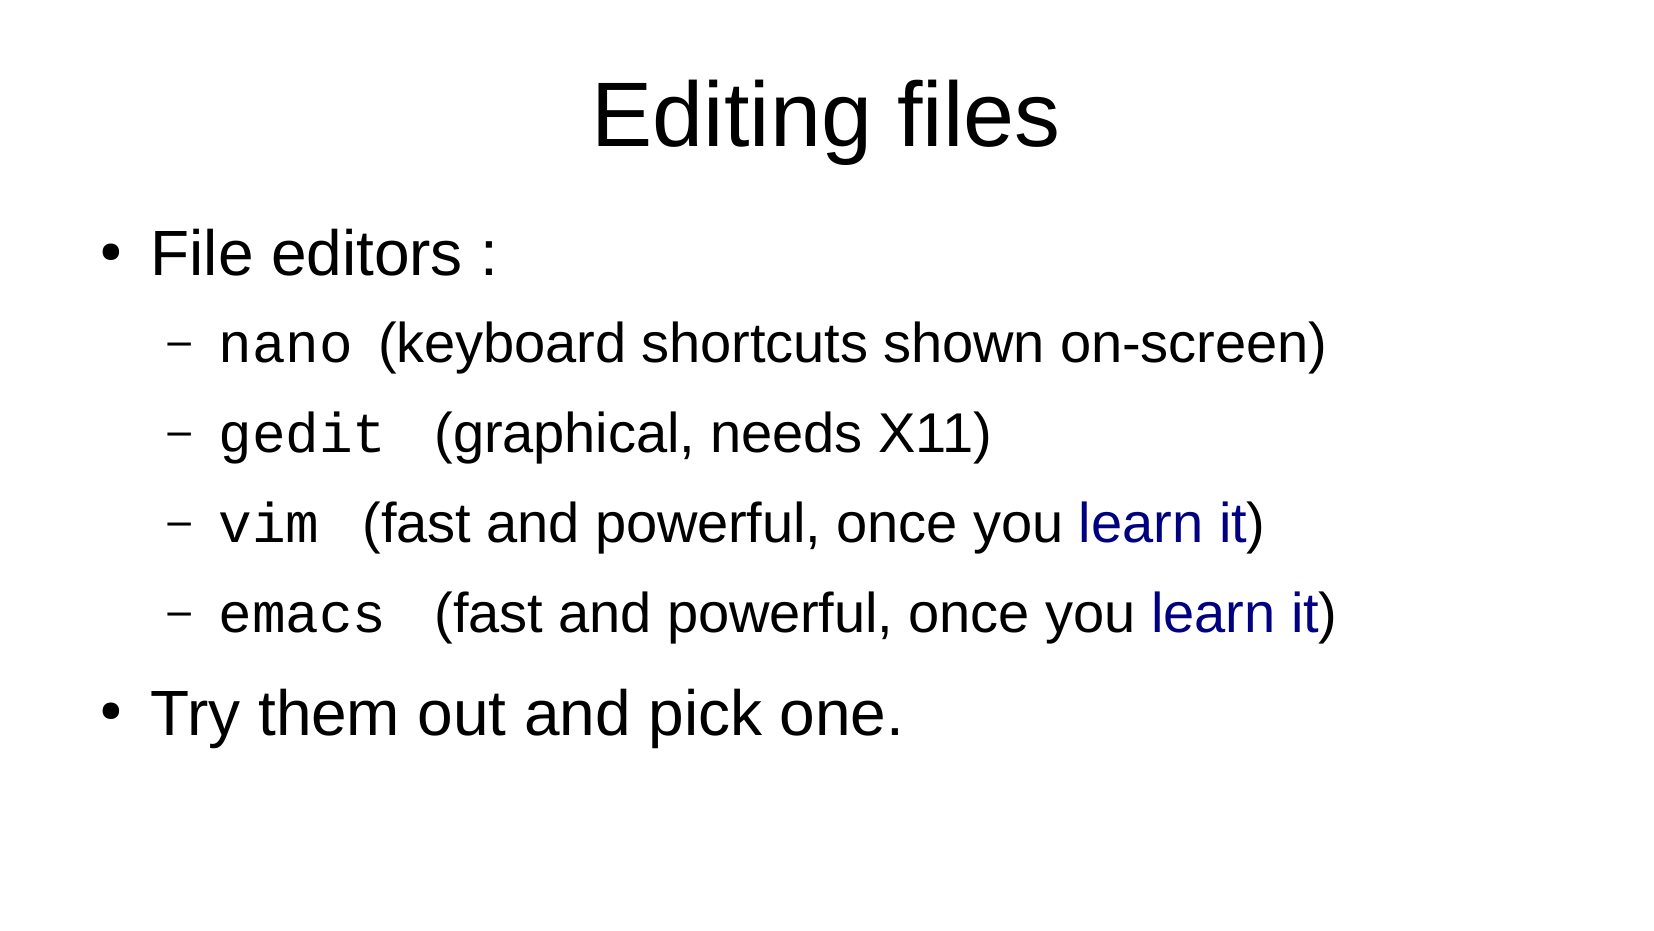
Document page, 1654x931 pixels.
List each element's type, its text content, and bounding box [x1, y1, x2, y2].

list File editors : nano (keyboard shortcuts shown on-screen) gedit (graphical, needs X11) vim (fast and powerful, once you learn it) emacs (fast and powerful, once you learn it) Try them out and pick one. [82, 217, 1571, 758]
title Editing files [82, 37, 1571, 193]
